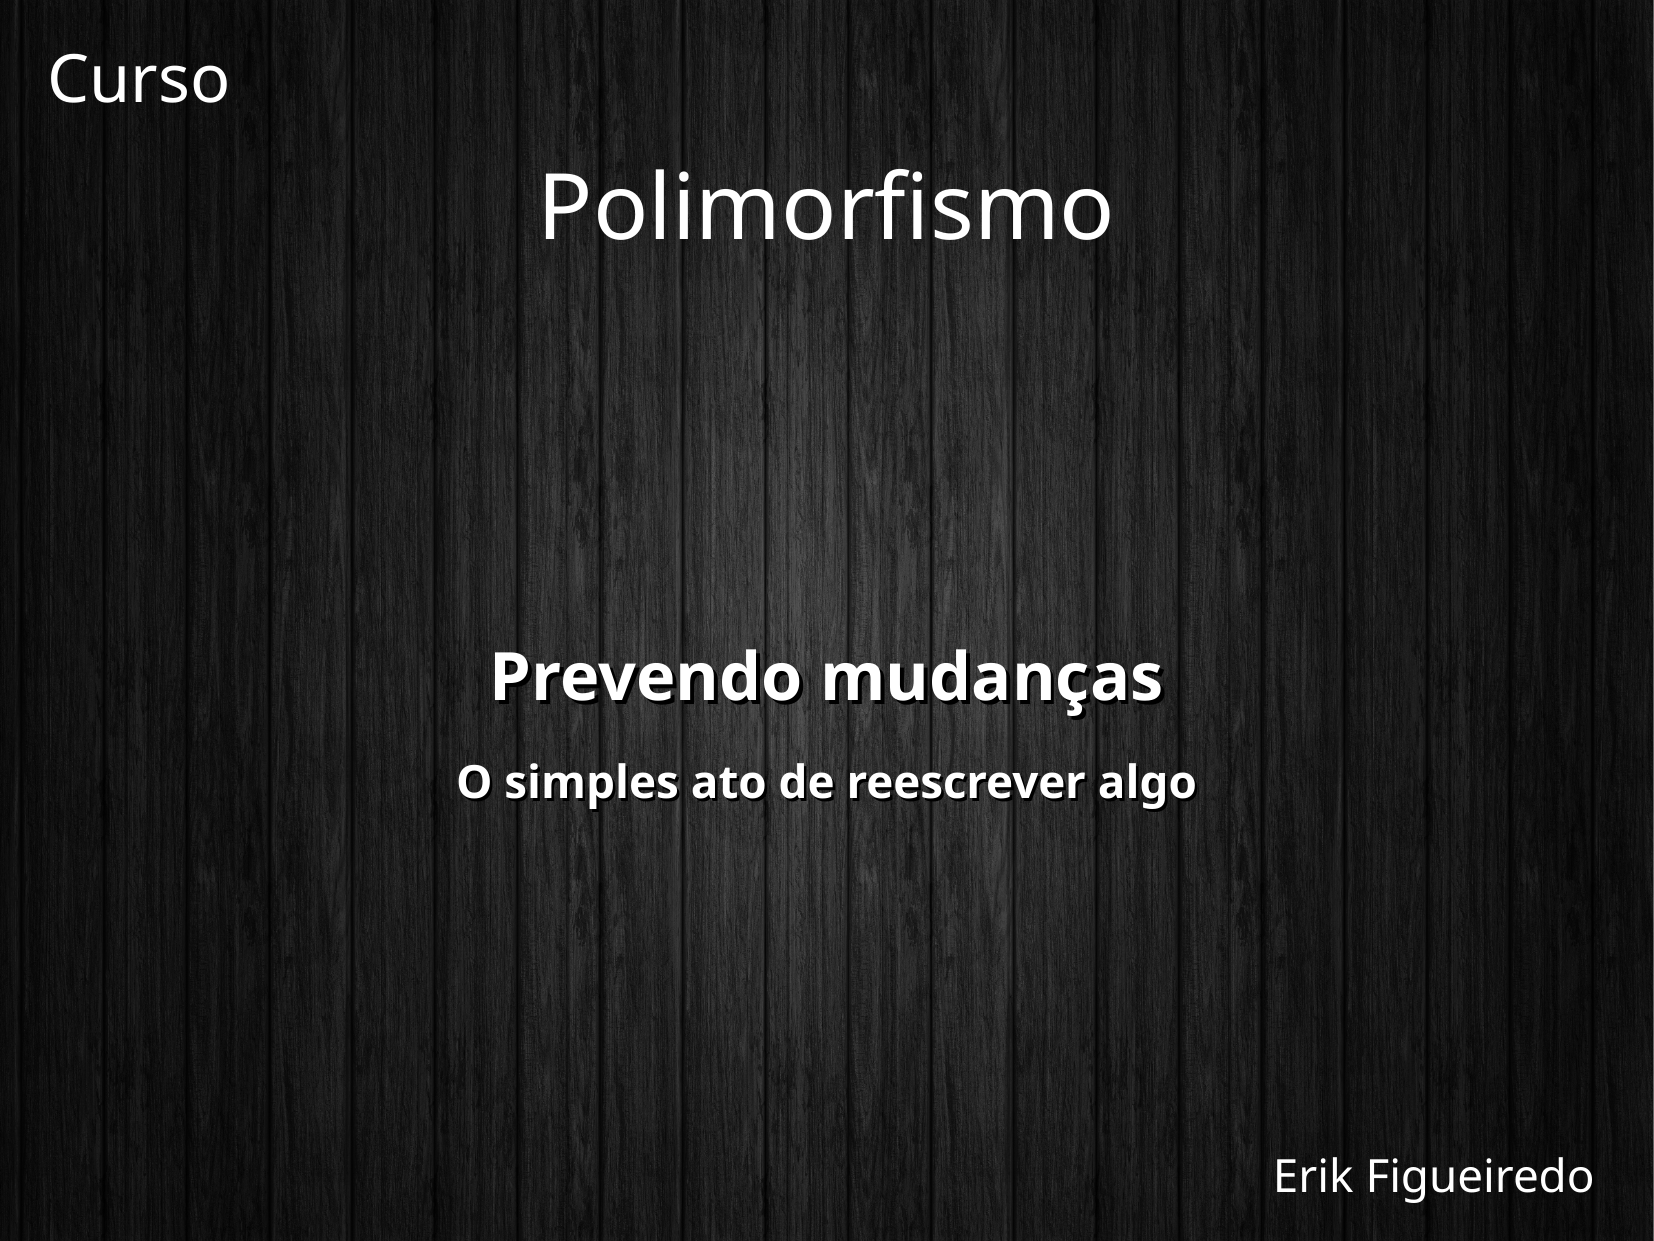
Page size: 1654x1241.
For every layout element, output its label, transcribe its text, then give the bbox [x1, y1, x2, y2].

list Prevendo mudanças O simples ato de reescrever algo [82, 311, 1571, 1131]
title Polimorfismo [82, 129, 1571, 278]
picture [0, 0, 1654, 1241]
text_box Erik Figueiredo [768, 1133, 1595, 1217]
text_box Curso [47, 35, 1087, 119]
